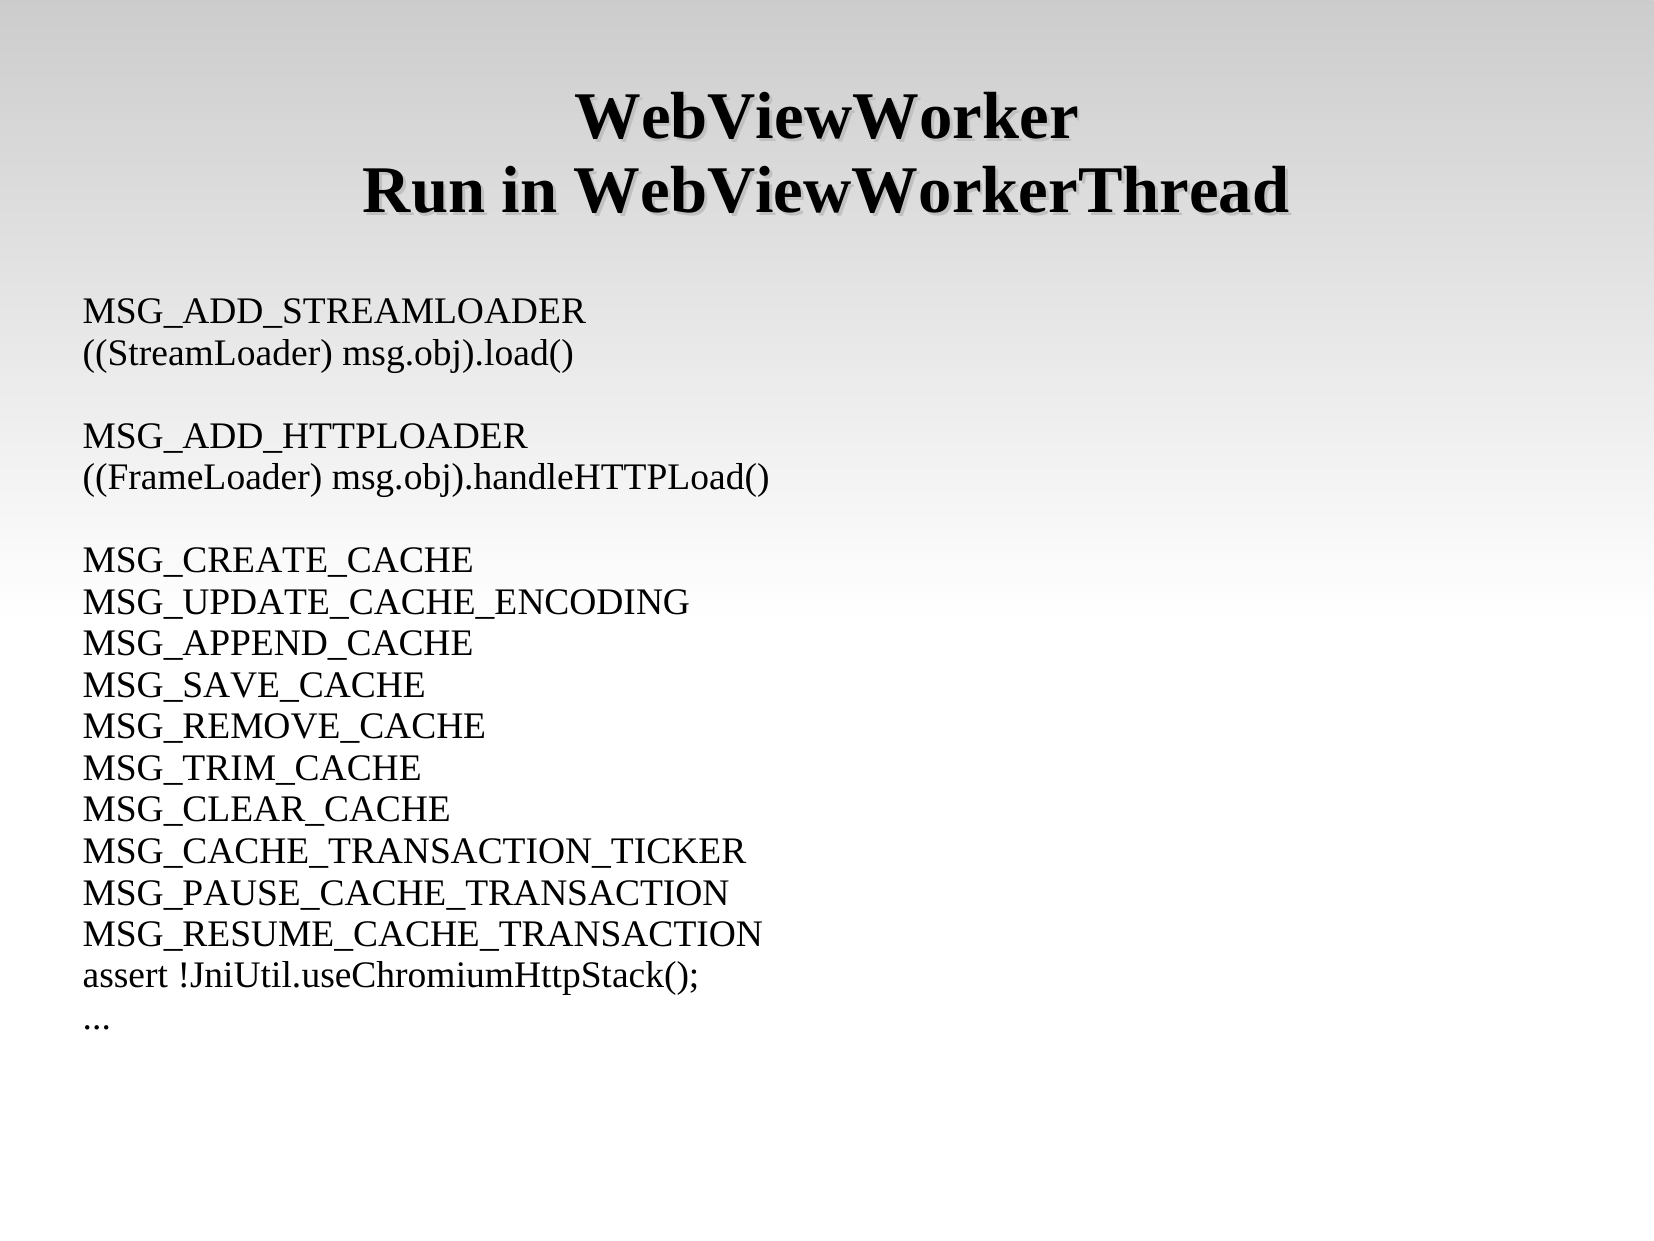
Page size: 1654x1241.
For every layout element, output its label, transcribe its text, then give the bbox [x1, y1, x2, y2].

title WebViewWorker Run in WebViewWorkerThread [82, 49, 1571, 257]
subtitle MSG_ADD_STREAMLOADER ((StreamLoader) msg.obj).load() MSG_ADD_HTTPLOADER ((FrameLoader) msg.obj).handleHTTPLoad() MSG_CREATE_CACHE MSG_UPDATE_CACHE_ENCODING MSG_APPEND_CACHE MSG_SAVE_CACHE MSG_REMOVE_CACHE MSG_TRIM_CACHE MSG_CLEAR_CACHE MSG_CACHE_TRANSACTION_TICKER MSG_PAUSE_CACHE_TRANSACTION MSG_RESUME_CACHE_TRANSACTION assert !JniUtil.useChromiumHttpStack(); ... [82, 297, 1571, 1102]
